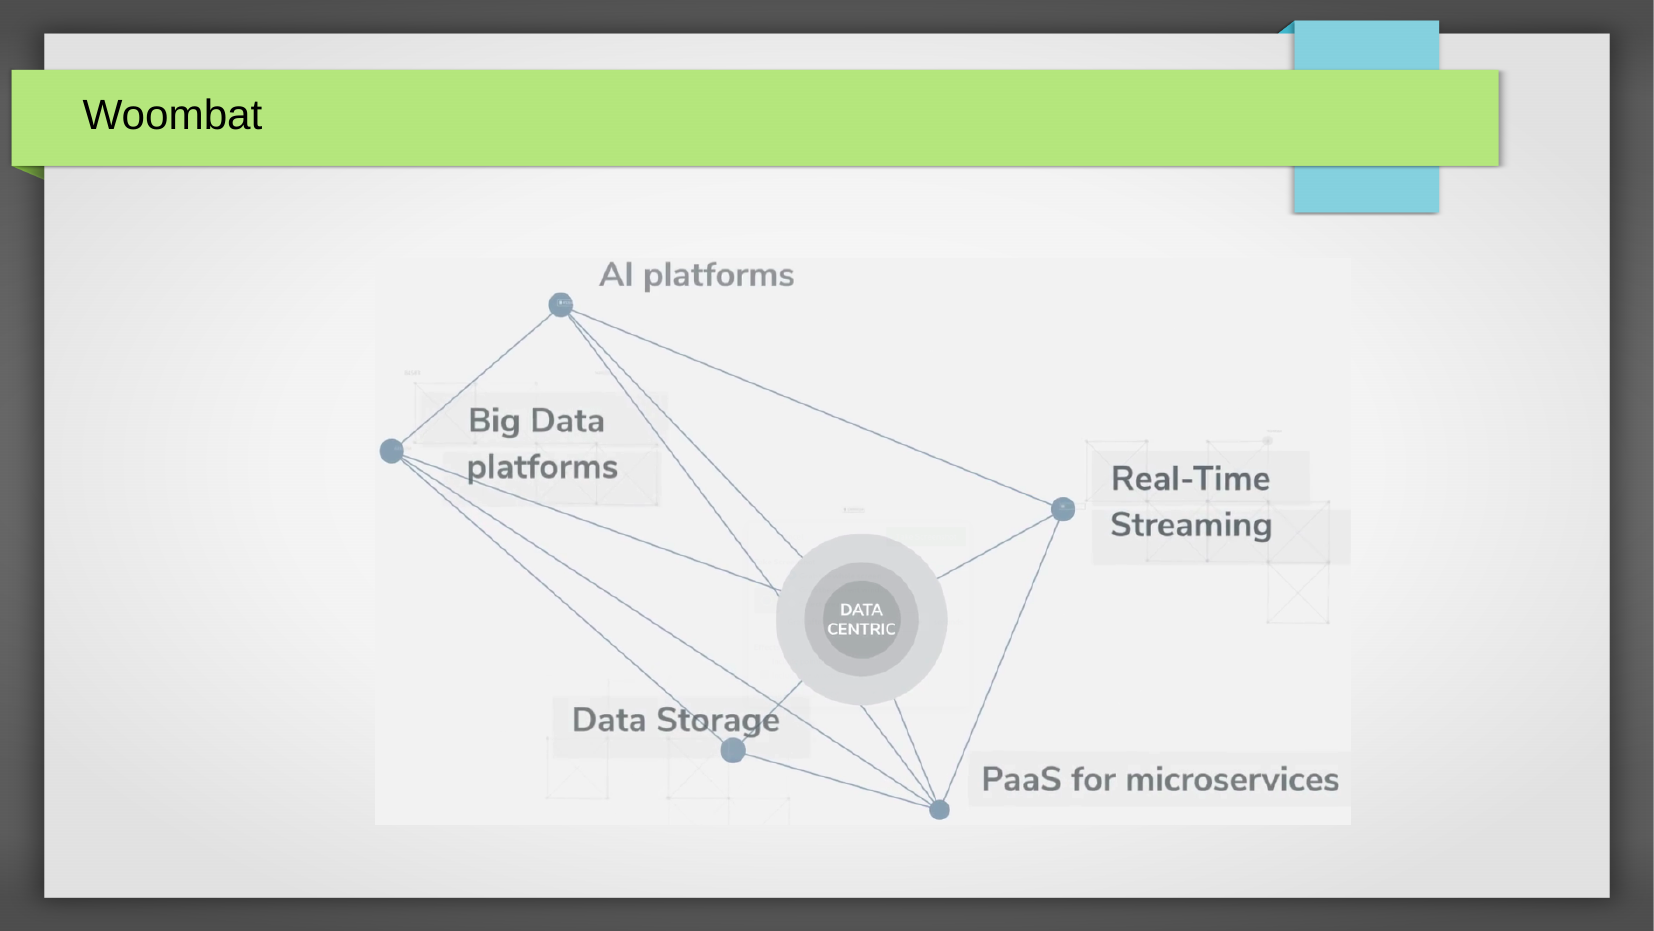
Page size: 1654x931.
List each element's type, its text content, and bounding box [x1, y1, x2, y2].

picture [0, 0, 1654, 931]
title Woombat [82, 70, 1264, 160]
